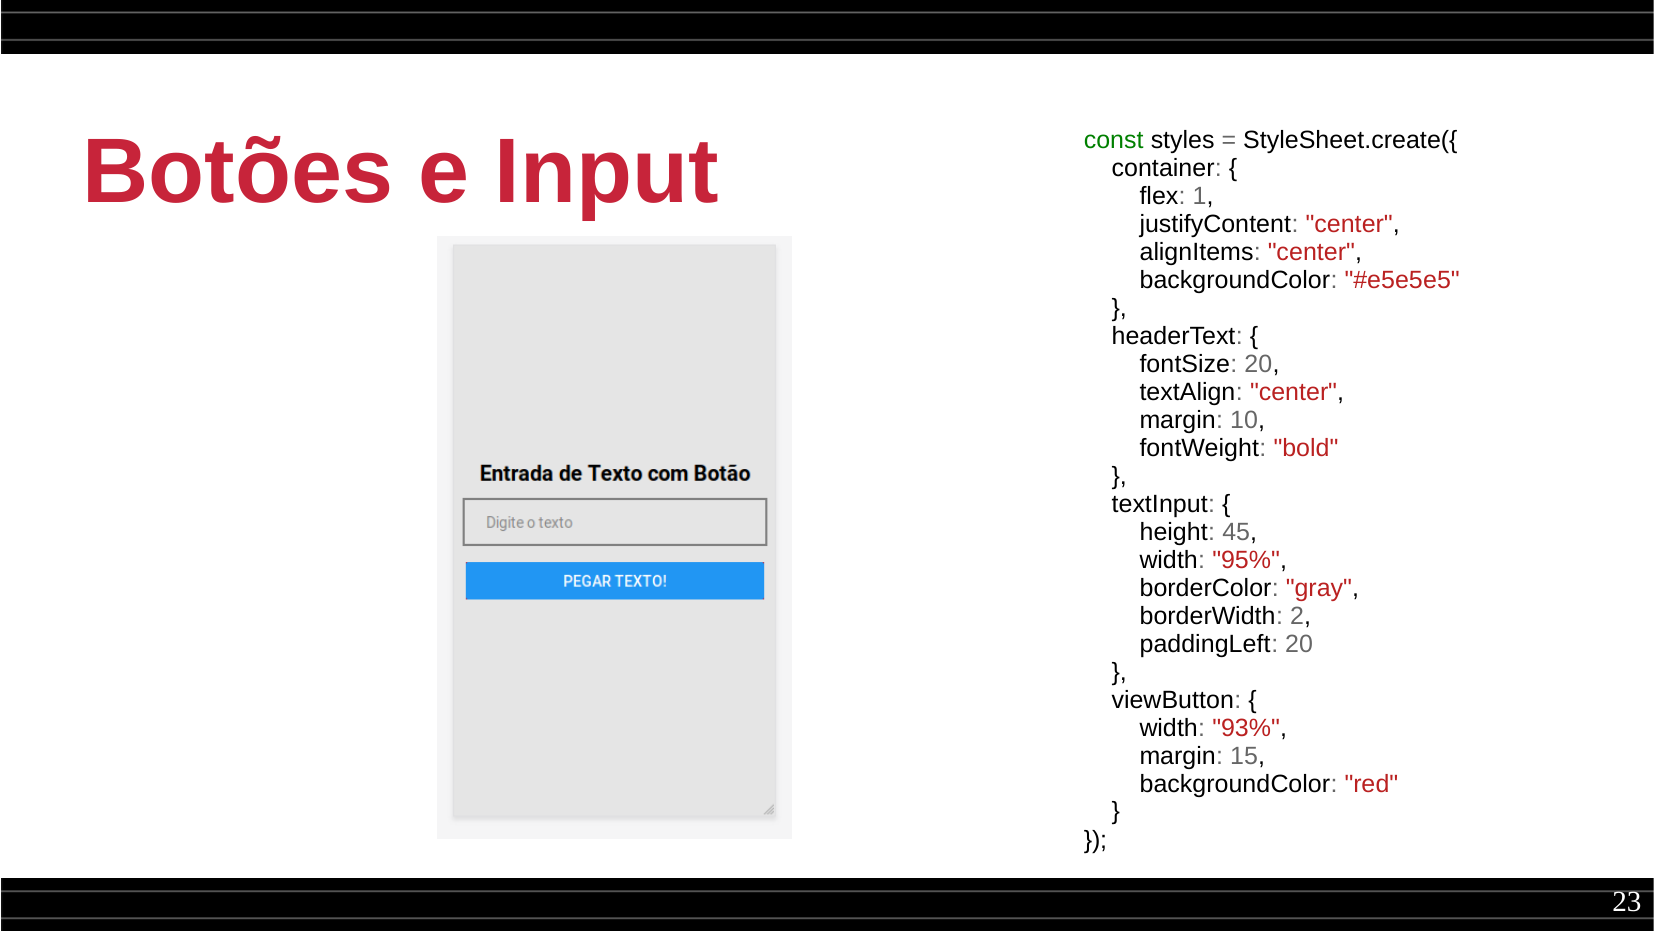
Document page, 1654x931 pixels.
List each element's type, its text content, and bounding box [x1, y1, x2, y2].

picture [1, 0, 1654, 54]
text_box const styles = StyleSheet.create({ container: { flex: 1, justifyContent: "center", alignItems: "center", backgroundColor: "#e5e5e5" }, headerText: { fontSize: 20, textAlign: "center", margin: 10, fontWeight: "bold" }, textInput: { height: 45, width: "95%", borderColor: "gray", borderWidth: 2, paddingLeft: 20 }, viewButton: { width: "93%", margin: 15, backgroundColor: "red" } }); [1068, 118, 1577, 861]
picture [1, 878, 1654, 931]
picture [437, 236, 792, 839]
title Botões e Input [82, 92, 1571, 249]
